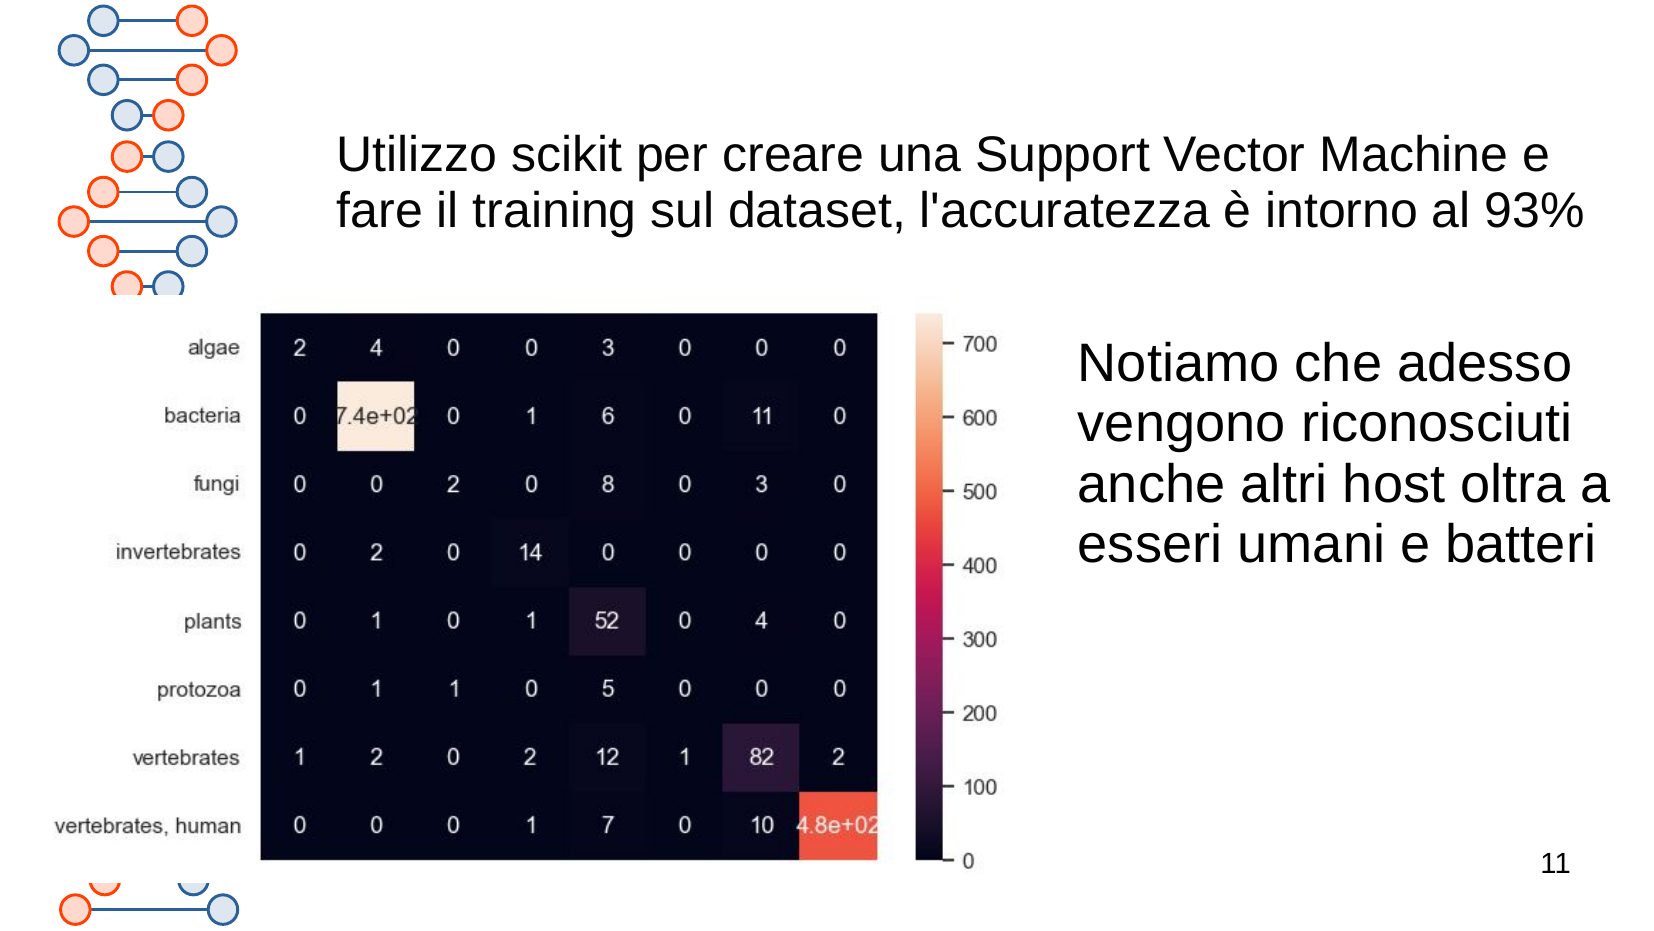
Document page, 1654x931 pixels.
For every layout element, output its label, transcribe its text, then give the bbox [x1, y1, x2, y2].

text_box Notiamo che adesso vengono riconosciuti anche altri host oltra a esseri umani e batteri [1062, 324, 1654, 736]
picture [52, 295, 1004, 884]
list Utilizzo scikit per creare una Support Vector Machine e fare il training sul dataset, l'accuratezza è intorno al 93% [265, 126, 1595, 325]
